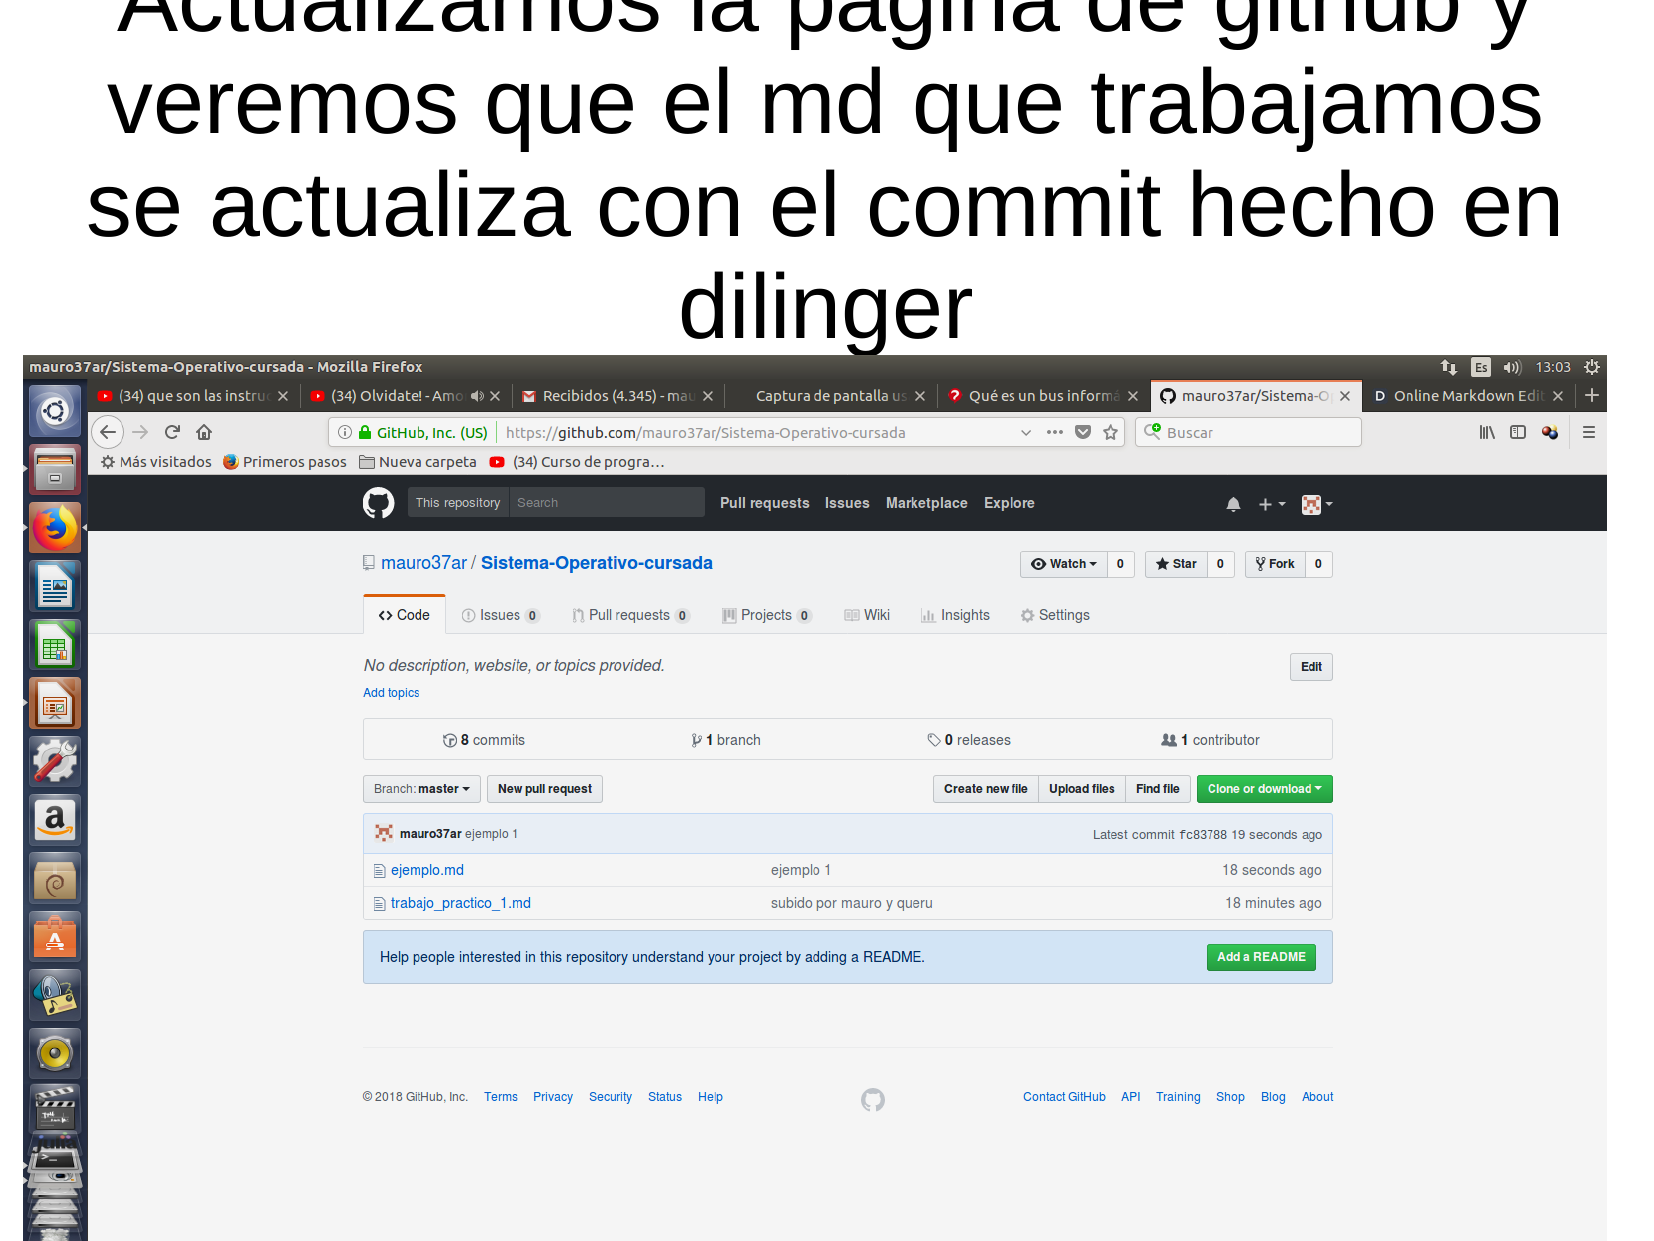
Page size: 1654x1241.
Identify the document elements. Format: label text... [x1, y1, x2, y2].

picture [23, 355, 1607, 1241]
title Actualizamos la pagina de github y veremos que el md que trabajamos se actualiza con el commit hecho en dilinger [82, 0, 1571, 355]
